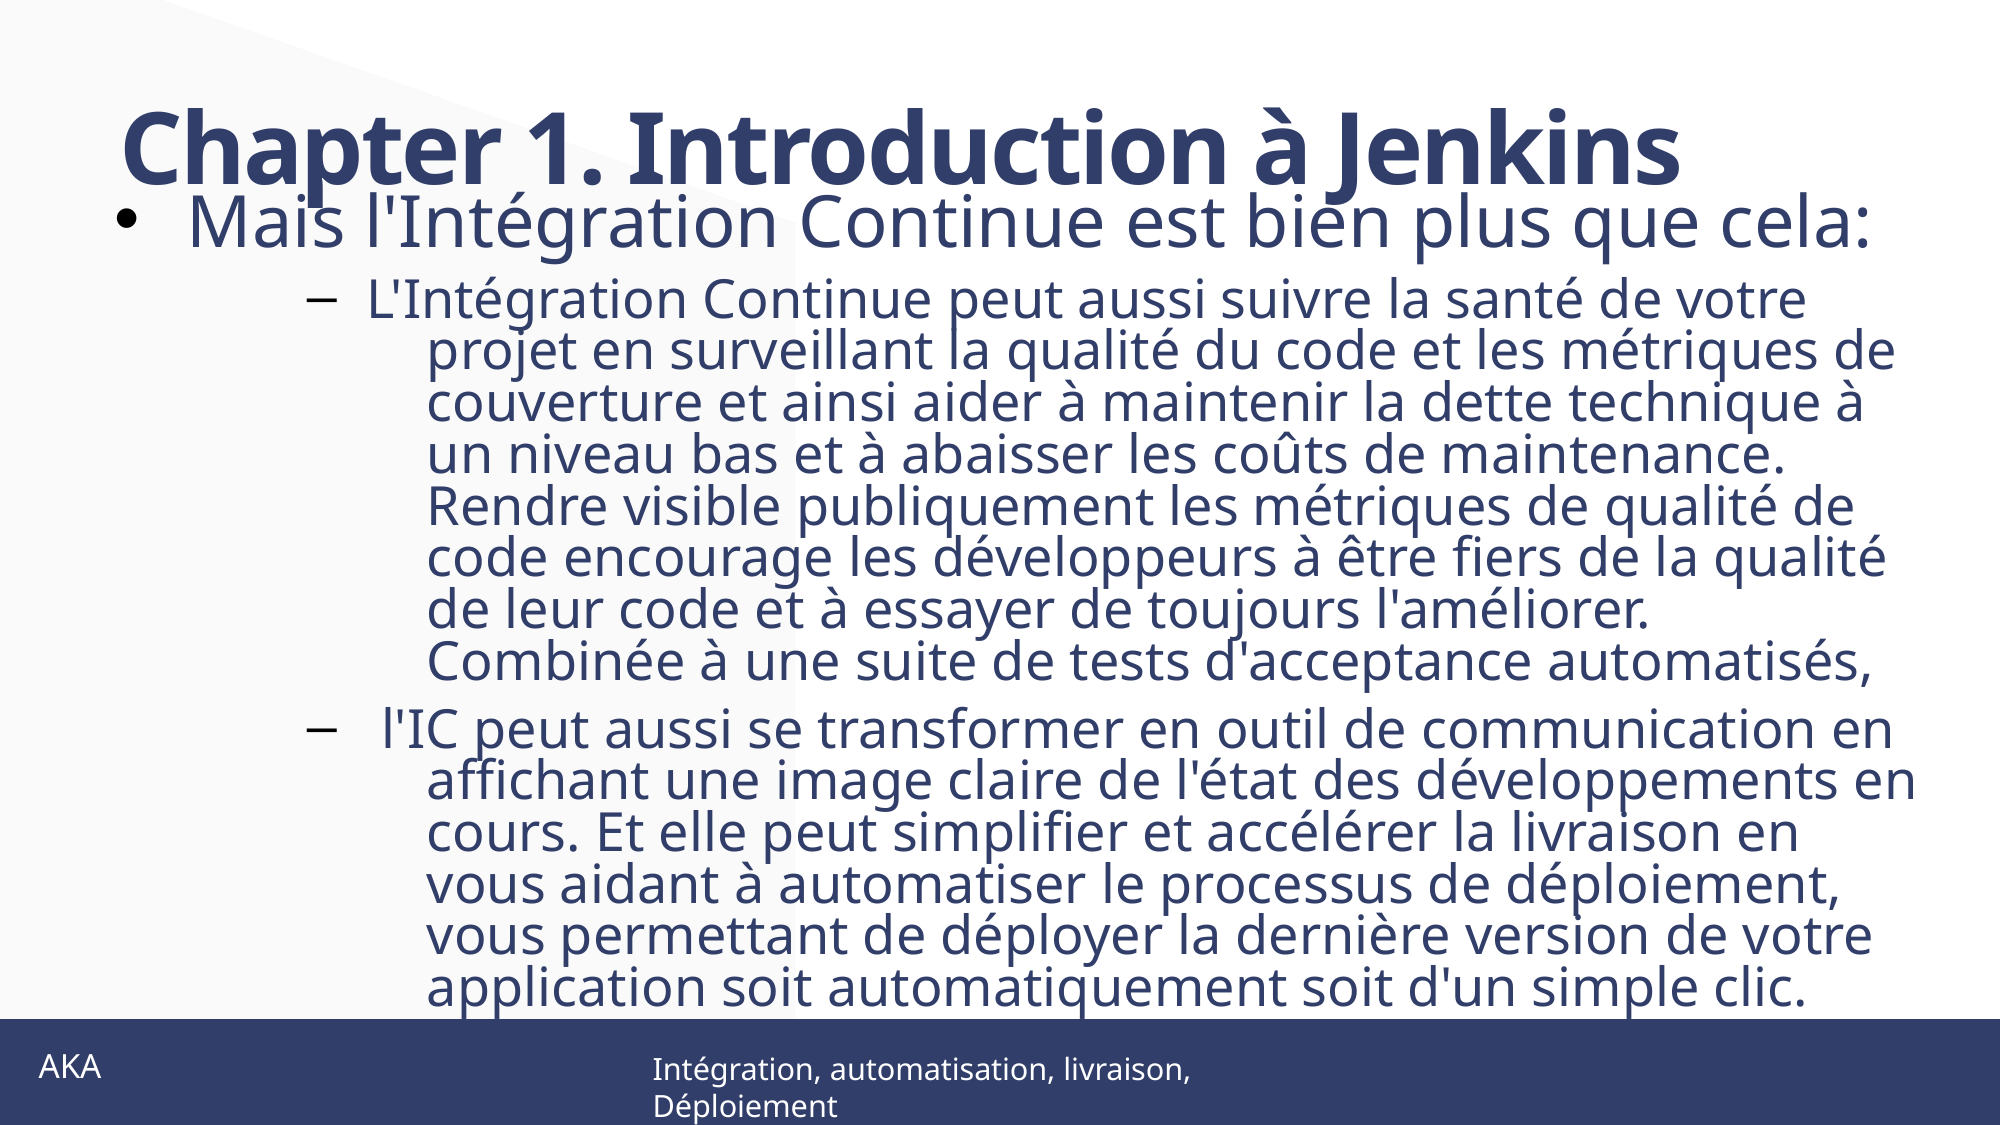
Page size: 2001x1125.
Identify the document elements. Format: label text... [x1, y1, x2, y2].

title Chapter 1. Introduction à Jenkins [104, 76, 1934, 185]
list Mais l'Intégration Continue est bien plus que cela: L'Intégration Continue peut aussi suivre la santé de votre projet en surveillant la qualité du code et les métriques de couverture et ainsi aider à maintenir la dette technique à un niveau bas et à abaisser les coûts de maintenance. Rendre visible publiquement les métriques de qualité de code encourage les développeurs à être fiers de la qualité de leur code et à essayer de toujours l'améliorer. Combinée à une suite de tests d'acceptance automatisés, l'IC peut aussi se transformer en outil de communication en affichant une image claire de l'état des développements en cours. Et elle peut simplifier et accélérer la livraison en vous aidant à automatiser le processus de déploiement, vous permettant de déployer la dernière version de votre application soit automatiquement soit d'un simple clic. [99, 184, 1934, 1039]
